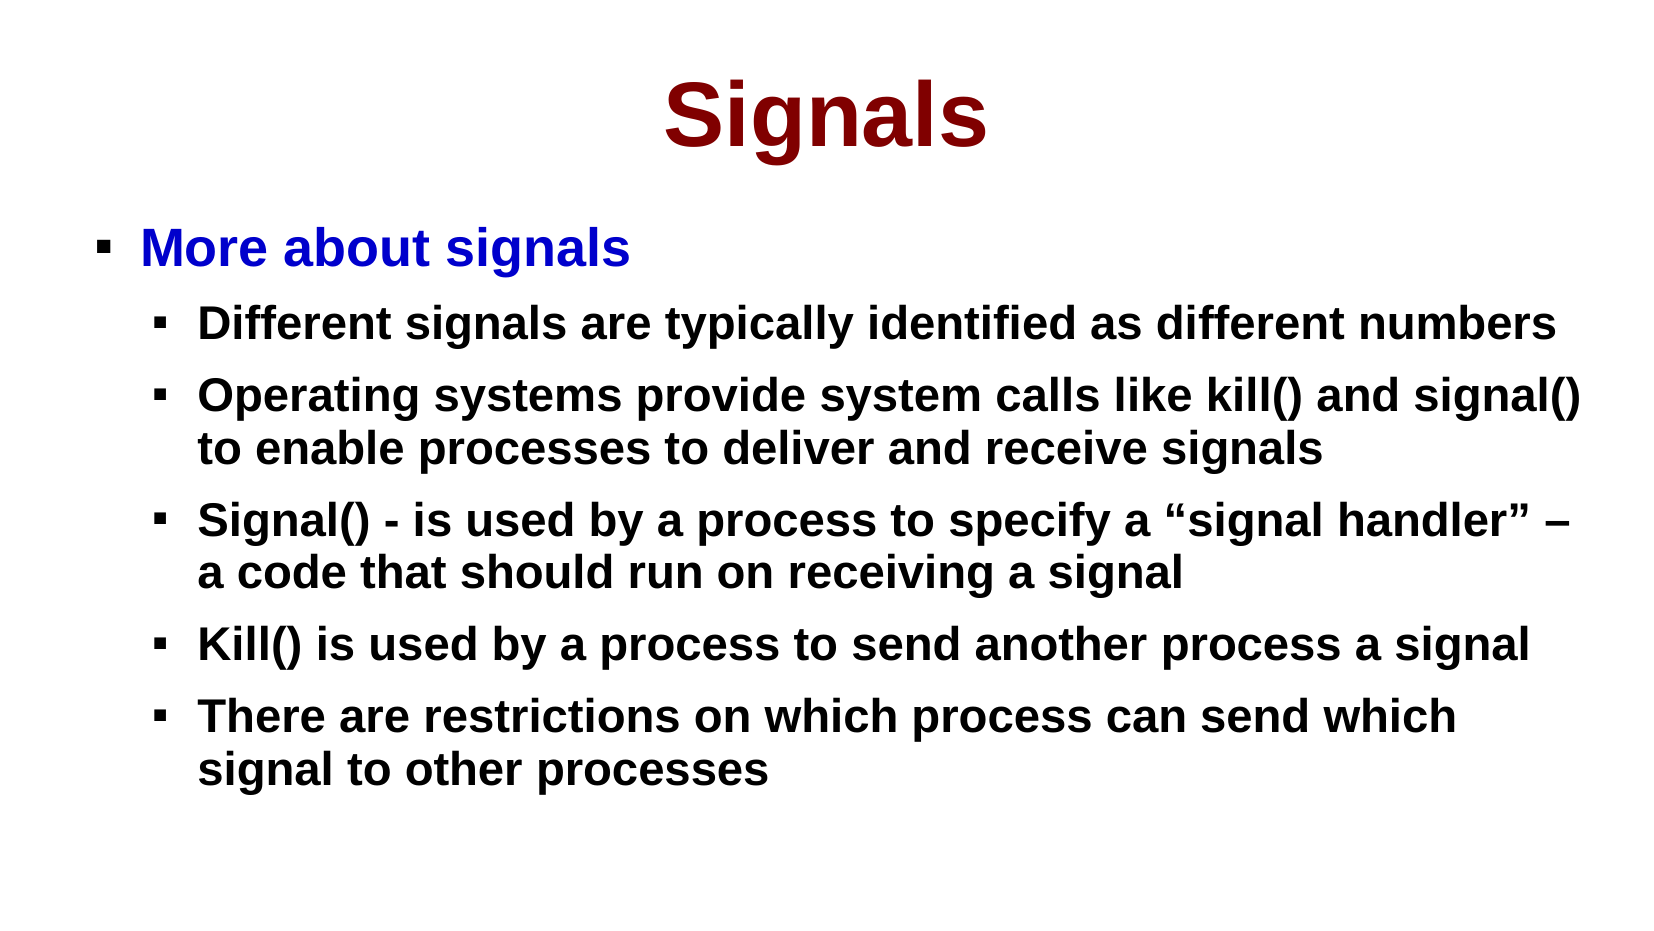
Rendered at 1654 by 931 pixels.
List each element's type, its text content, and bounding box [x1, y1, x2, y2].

title Signals [82, 37, 1571, 193]
list More about signals Different signals are typically identified as different numbers Operating systems provide system calls like kill() and signal() to enable processes to deliver and receive signals Signal() - is used by a process to specify a “signal handler” – a code that should run on receiving a signal Kill() is used by a process to send another process a signal There are restrictions on which process can send which signal to other processes [82, 217, 1583, 875]
